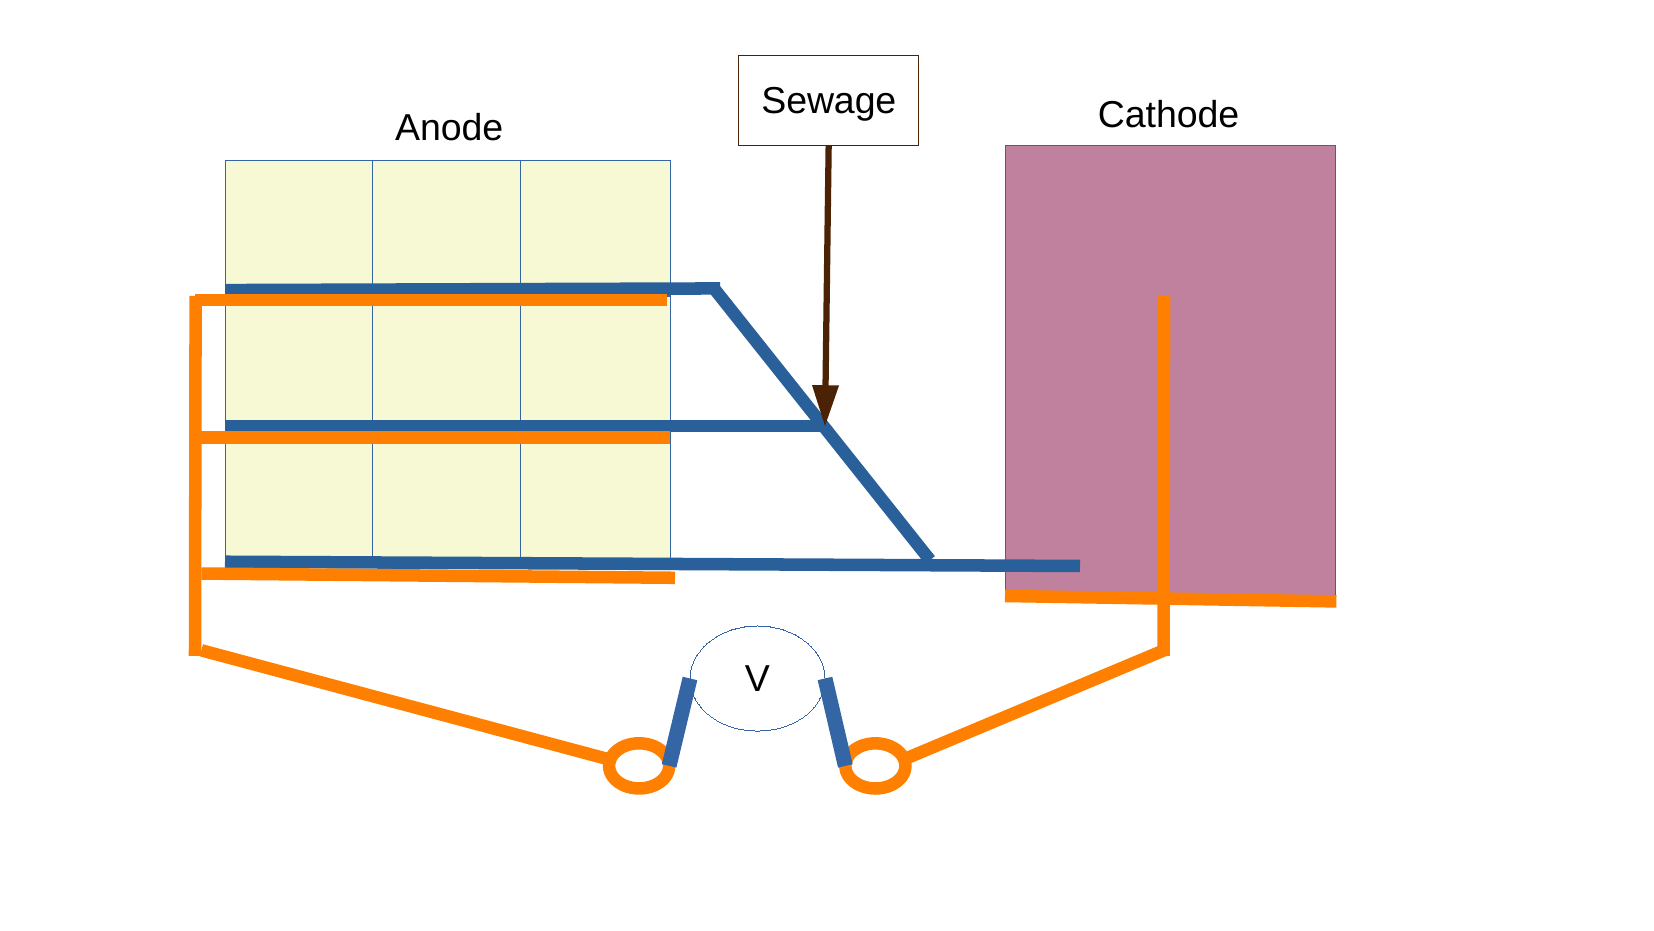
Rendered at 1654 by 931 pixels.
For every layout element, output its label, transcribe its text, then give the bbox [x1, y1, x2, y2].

text_box [225, 160, 671, 283]
text_box [1005, 145, 1336, 595]
text_box V [690, 625, 826, 732]
text_box Anode [380, 99, 519, 156]
text_box Cathode [1083, 86, 1255, 144]
text_box [225, 432, 671, 557]
text_box [225, 295, 671, 420]
text_box Sewage [738, 55, 919, 146]
